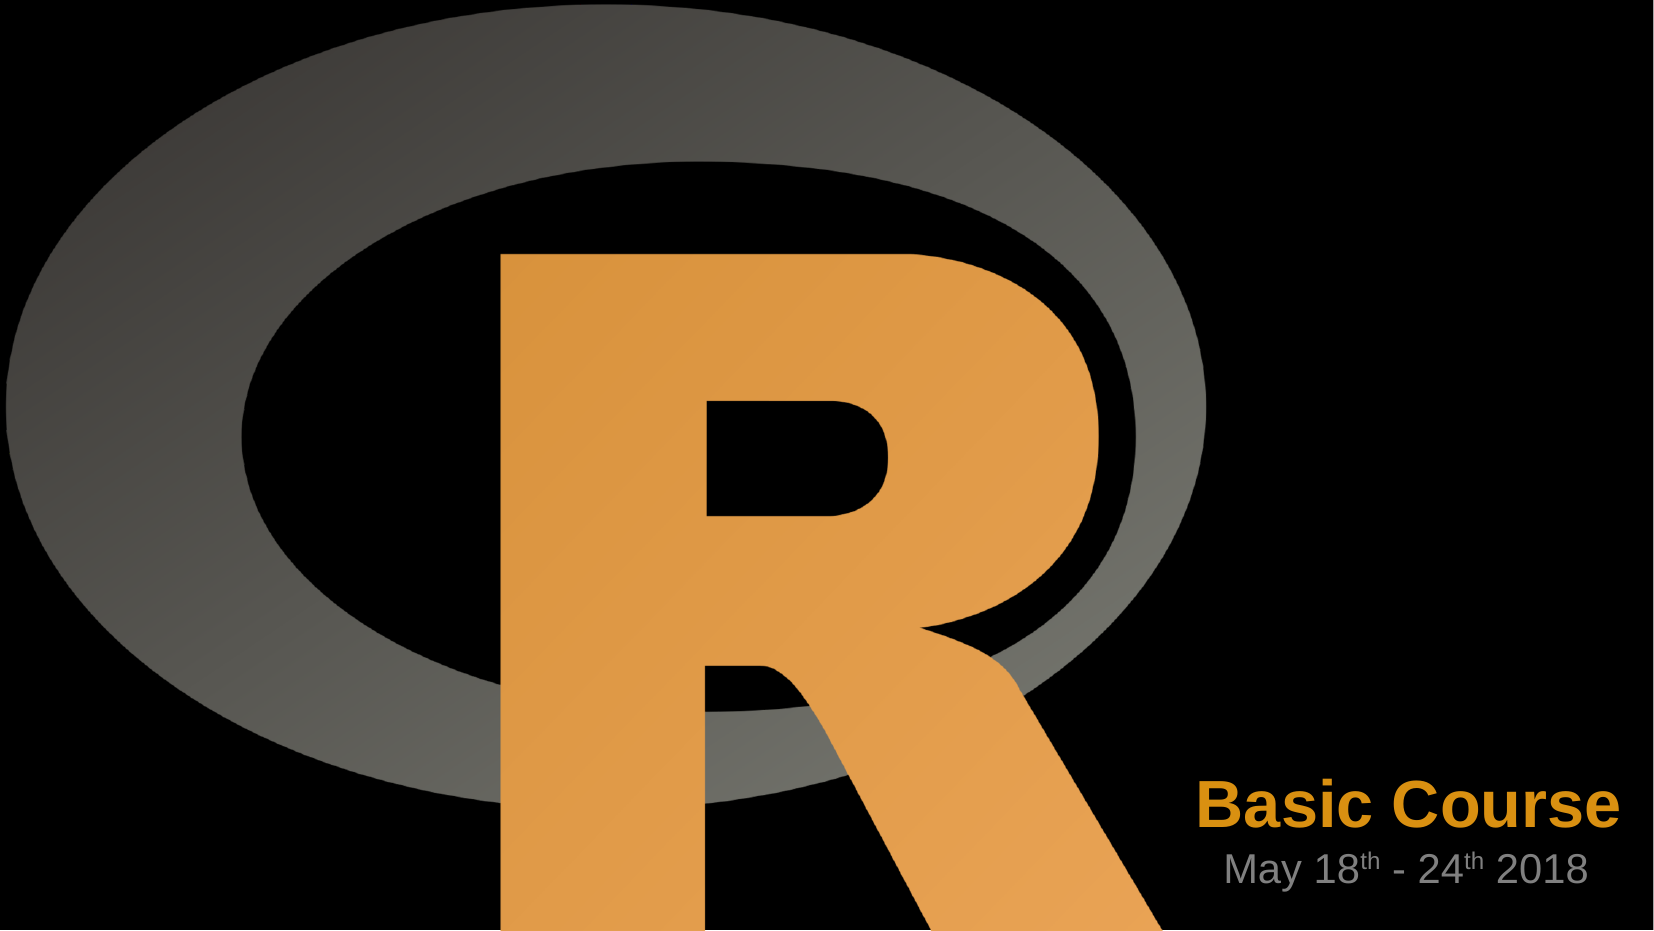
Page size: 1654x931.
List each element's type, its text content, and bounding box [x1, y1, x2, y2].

picture [4, 0, 1209, 931]
text_box Basic Course [1181, 685, 1654, 850]
text_box May 18th - 24th 2018 [1208, 850, 1616, 902]
